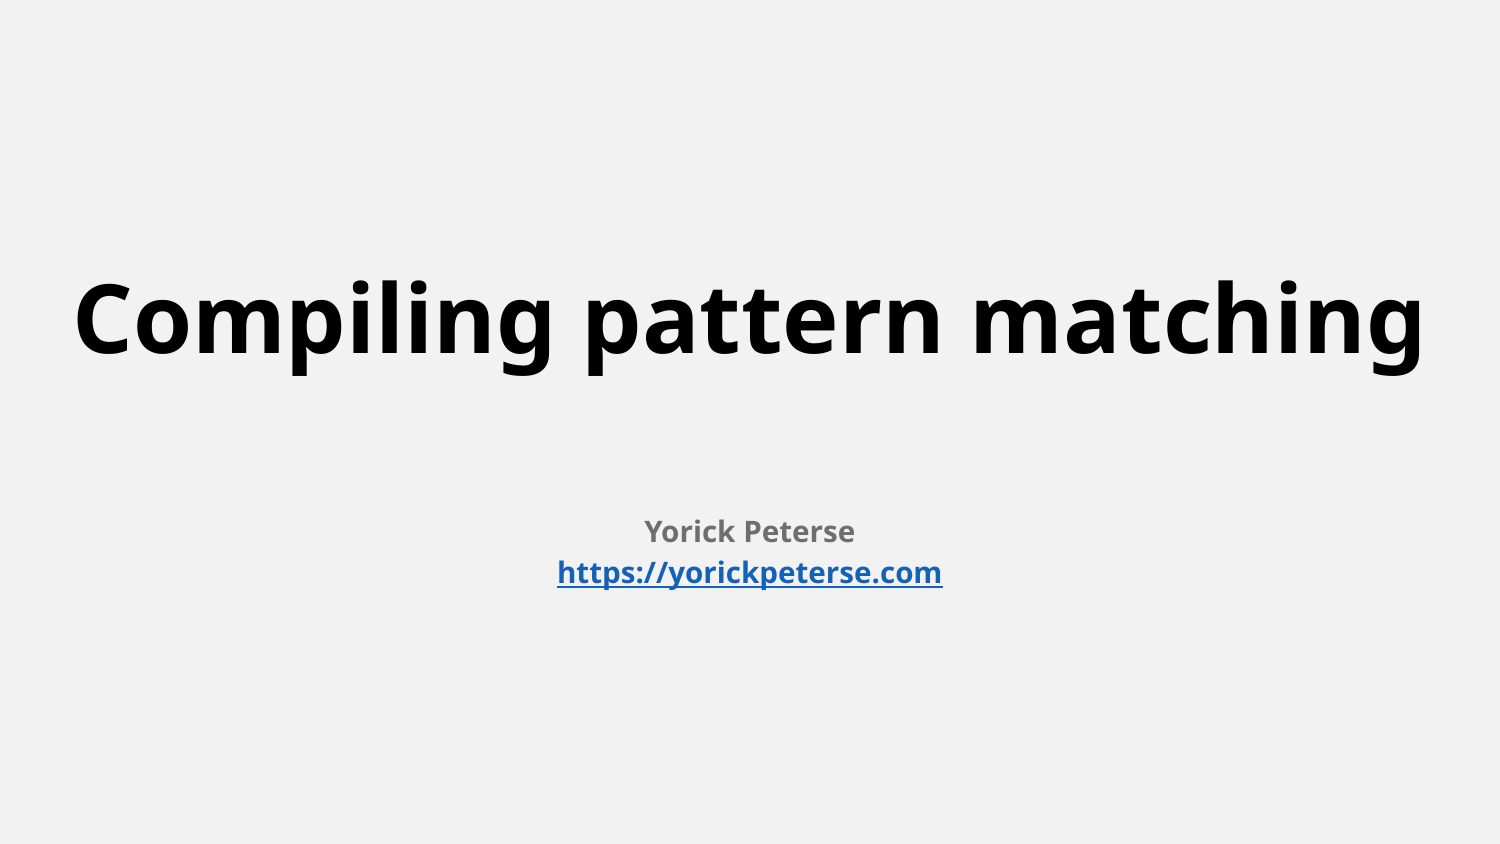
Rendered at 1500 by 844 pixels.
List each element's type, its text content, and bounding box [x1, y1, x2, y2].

title Compiling pattern matching Yorick Peterse https://yorickpeterse.com [51, 214, 1449, 629]
